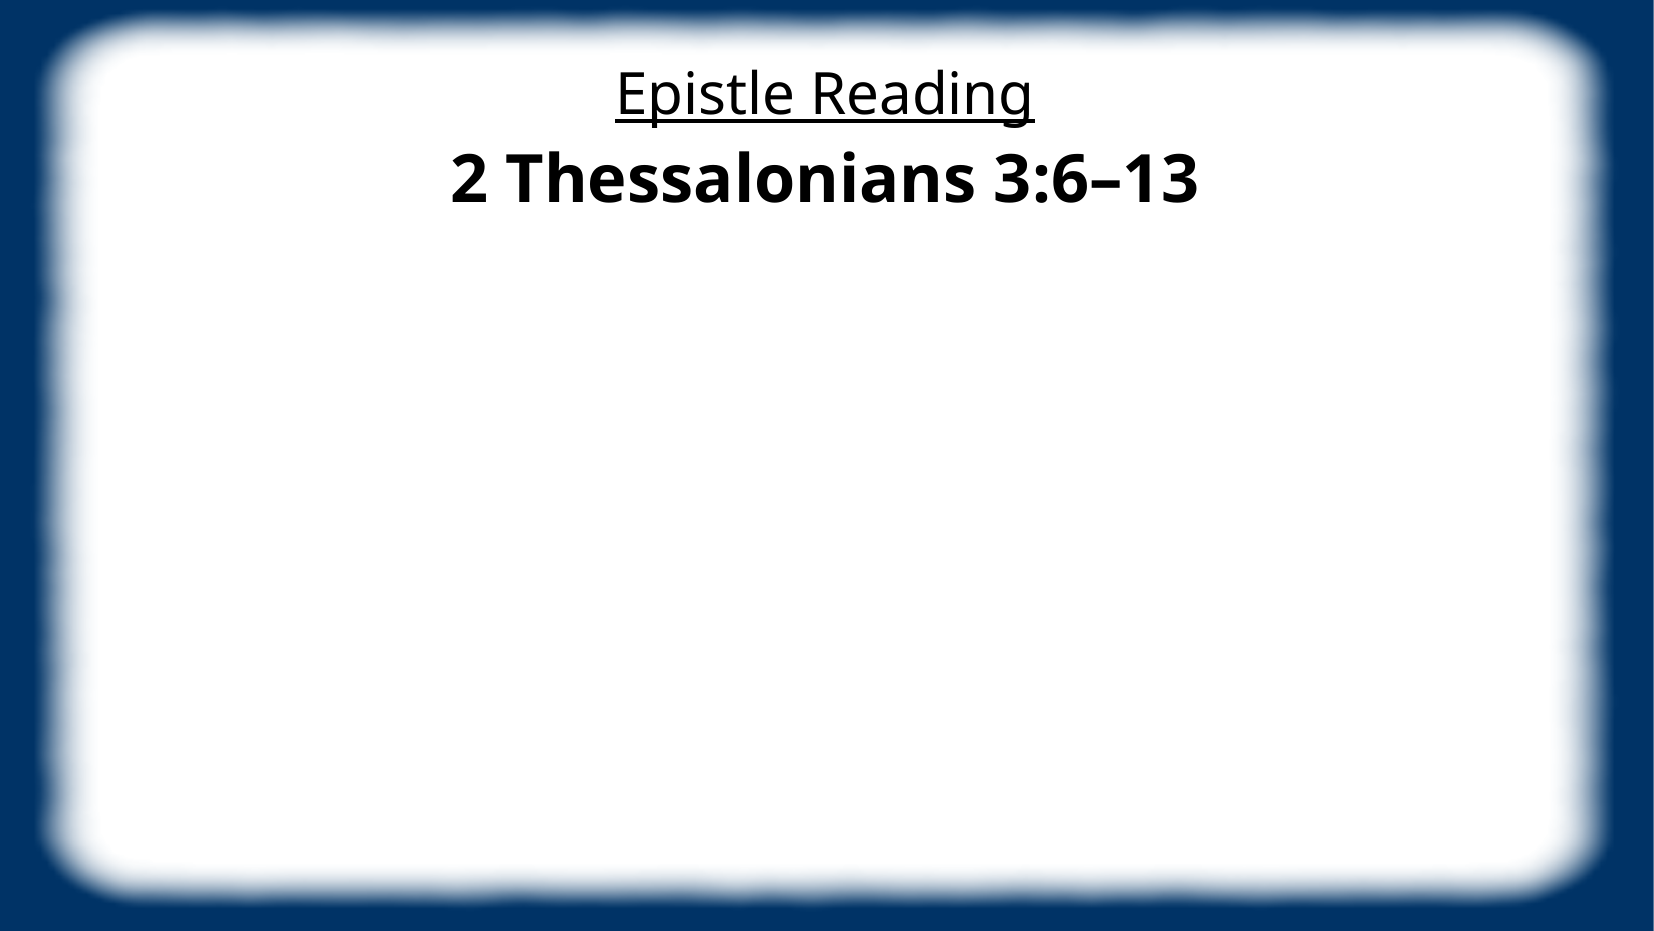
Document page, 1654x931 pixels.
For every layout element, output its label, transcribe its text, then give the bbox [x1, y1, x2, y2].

picture [0, 0, 1654, 931]
text_box Epistle Reading 2 Thessalonians 3:6–13 [90, 45, 1561, 293]
